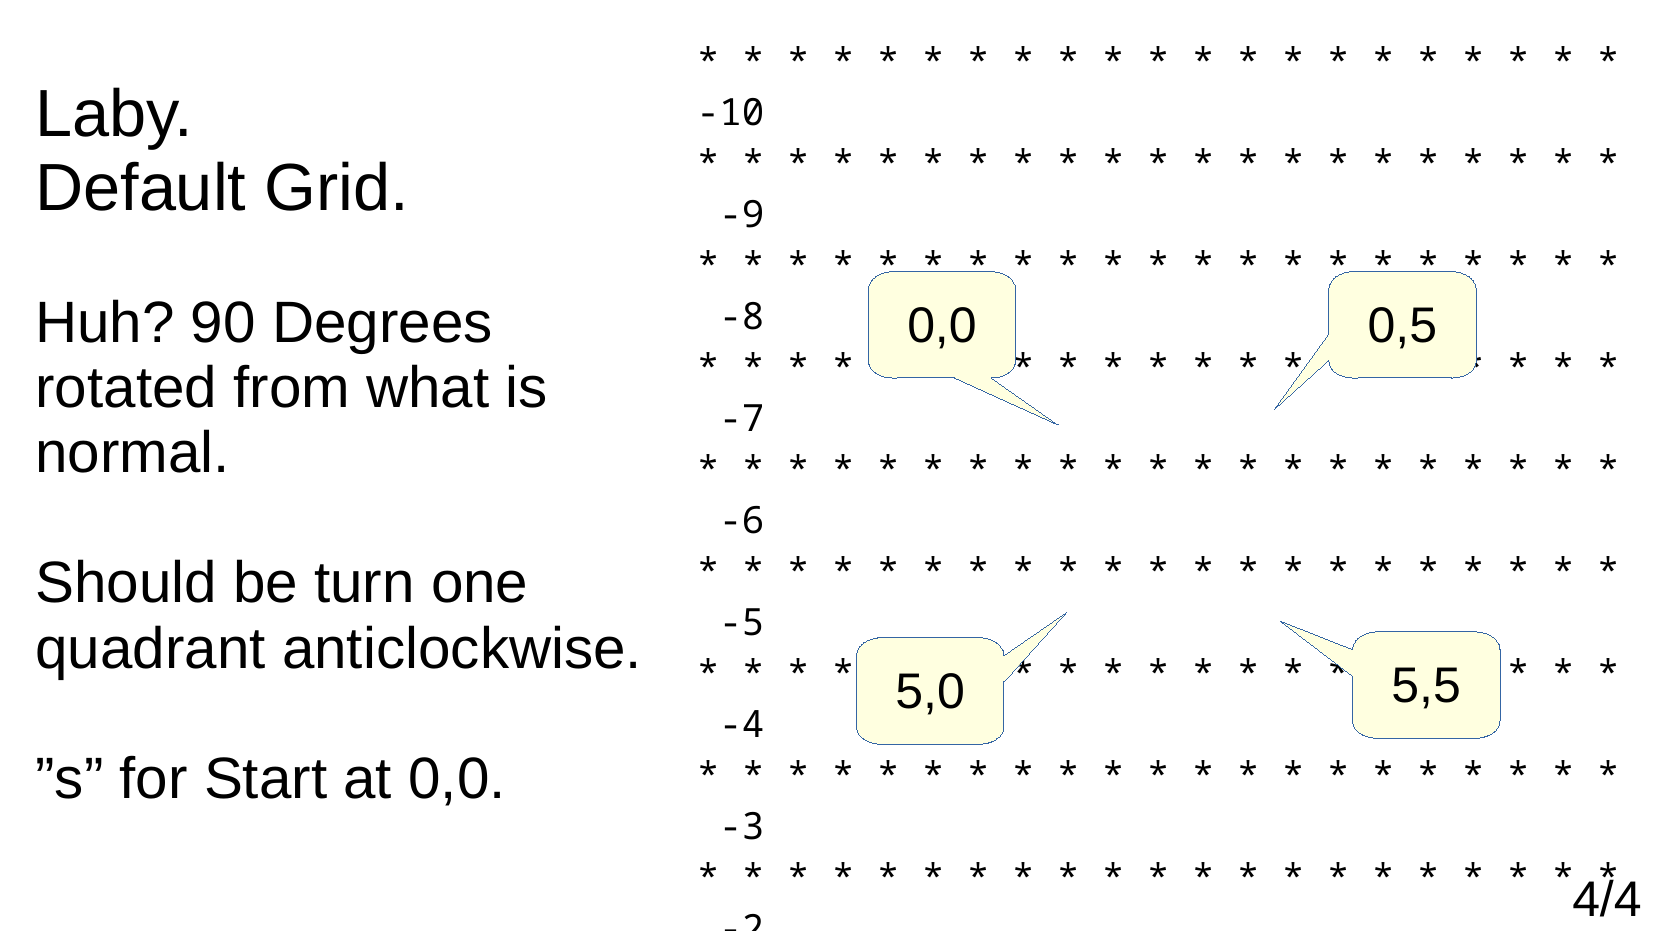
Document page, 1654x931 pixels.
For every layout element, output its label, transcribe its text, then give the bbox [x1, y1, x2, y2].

title 4/4 [1523, 871, 1642, 931]
text_box 0,0 [868, 271, 1059, 425]
text_box 5,5 [1280, 621, 1501, 739]
text_box 5,0 [856, 612, 1067, 745]
text_box * * * * * * * * * * * * * * * * * * * * * -10 * * * * * * * * * * * * * * * * * * * * * -9 * * * * * * * * * * * * * * * * * * * * * -8 * * * * * * * * * * * * * * * * * * * * * -7 * * * * * * * * * * * * * * * * * * * * * -6 * * * * * * * * * * * * * * * * * * * * * -5 * * * * * * * * * * * * * * * * * * * * * -4 * * * * * * * * * * * * * * * * * * * * * -3 * * * * * * * * * * * * * * * * * * * * * -2 * * * * * * * * * * * * * * * * * * * * * -1 * * * * * * * * * * s * * * * * * * * * * 0 * * * * * * * * * * * * * * * * * * * * * 1 * * * * * * * * * * * * * * * * * * * * * 2 * * * * * * * * * * * * * * * * * * * * * 3 * * * * * * * * * * * * * * * * * * * * * 4 * * * * * * * * * * * * * * * * * * * * * 5 * * * * * * * * * * * * * * * * * * * * * 6 * * * * * * * * * * * * * * * * * * * * * 7 * * * * * * * * * * * * * * * * * * * * * 8 * * * * * * * * * * * * * * * * * * * * * 9 * * * * * * * * * * * * * * * * * * * * * 10 0-9-8-7-6-5-4-3-2-1 0 1 2 3 4 5 6 7 8 9 10 Y-Axis [696, 34, 1636, 931]
title Laby. Default Grid. Huh? 90 Degrees rotated from what is normal. Should be turn one quadrant anticlockwise. ”s” for Start at 0,0. [35, 69, 662, 817]
text_box 0,5 [1274, 271, 1477, 410]
